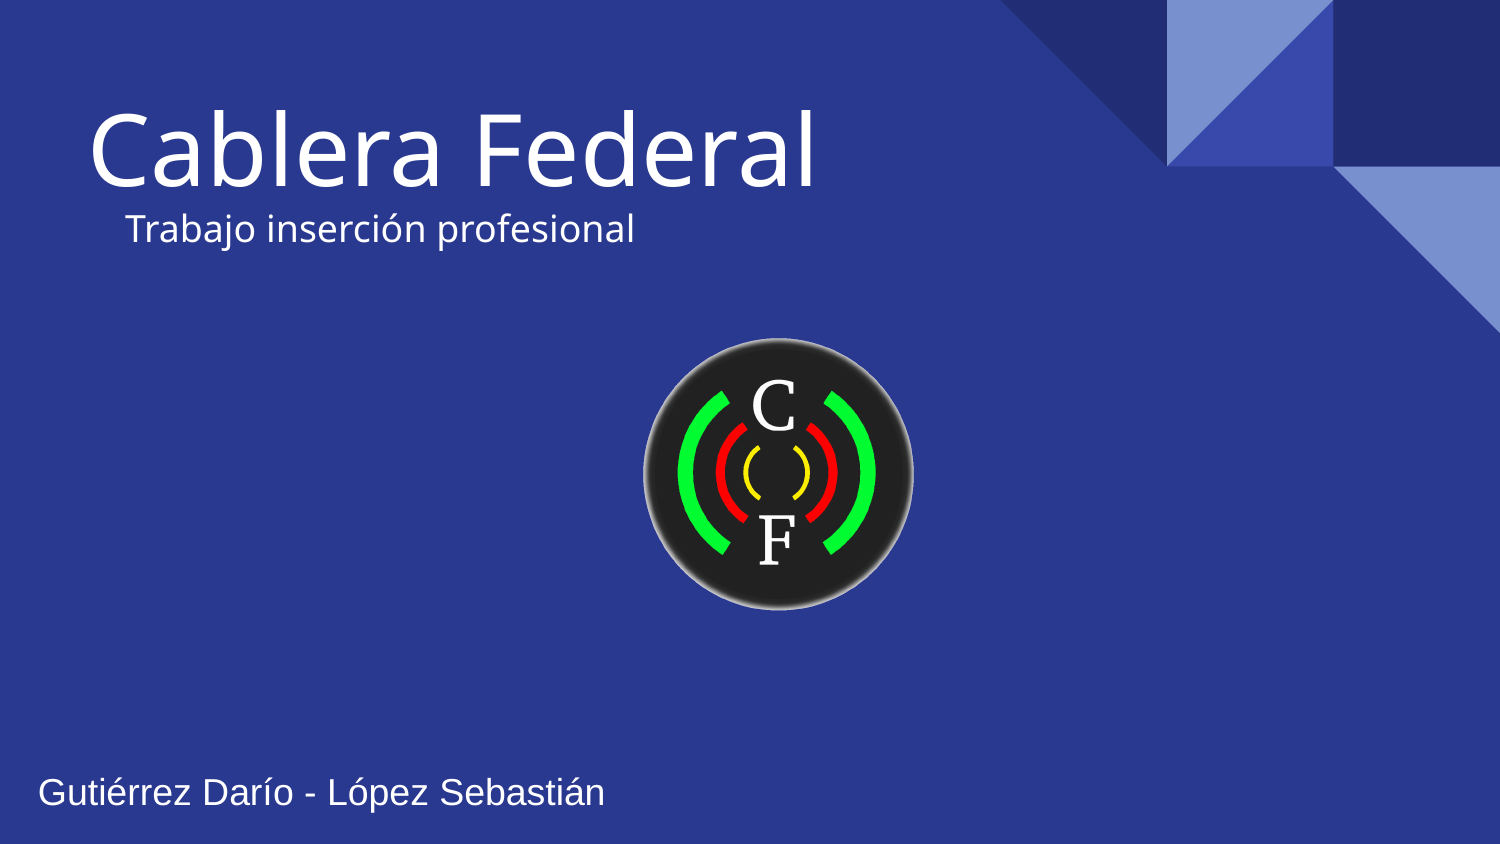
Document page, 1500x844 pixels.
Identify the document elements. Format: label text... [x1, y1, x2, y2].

subtitle Trabajo inserción profesional [110, 189, 809, 304]
picture [631, 328, 922, 618]
text_box Gutiérrez Darío - López Sebastián [22, 753, 789, 844]
title Cablera Federal [72, 0, 1012, 222]
